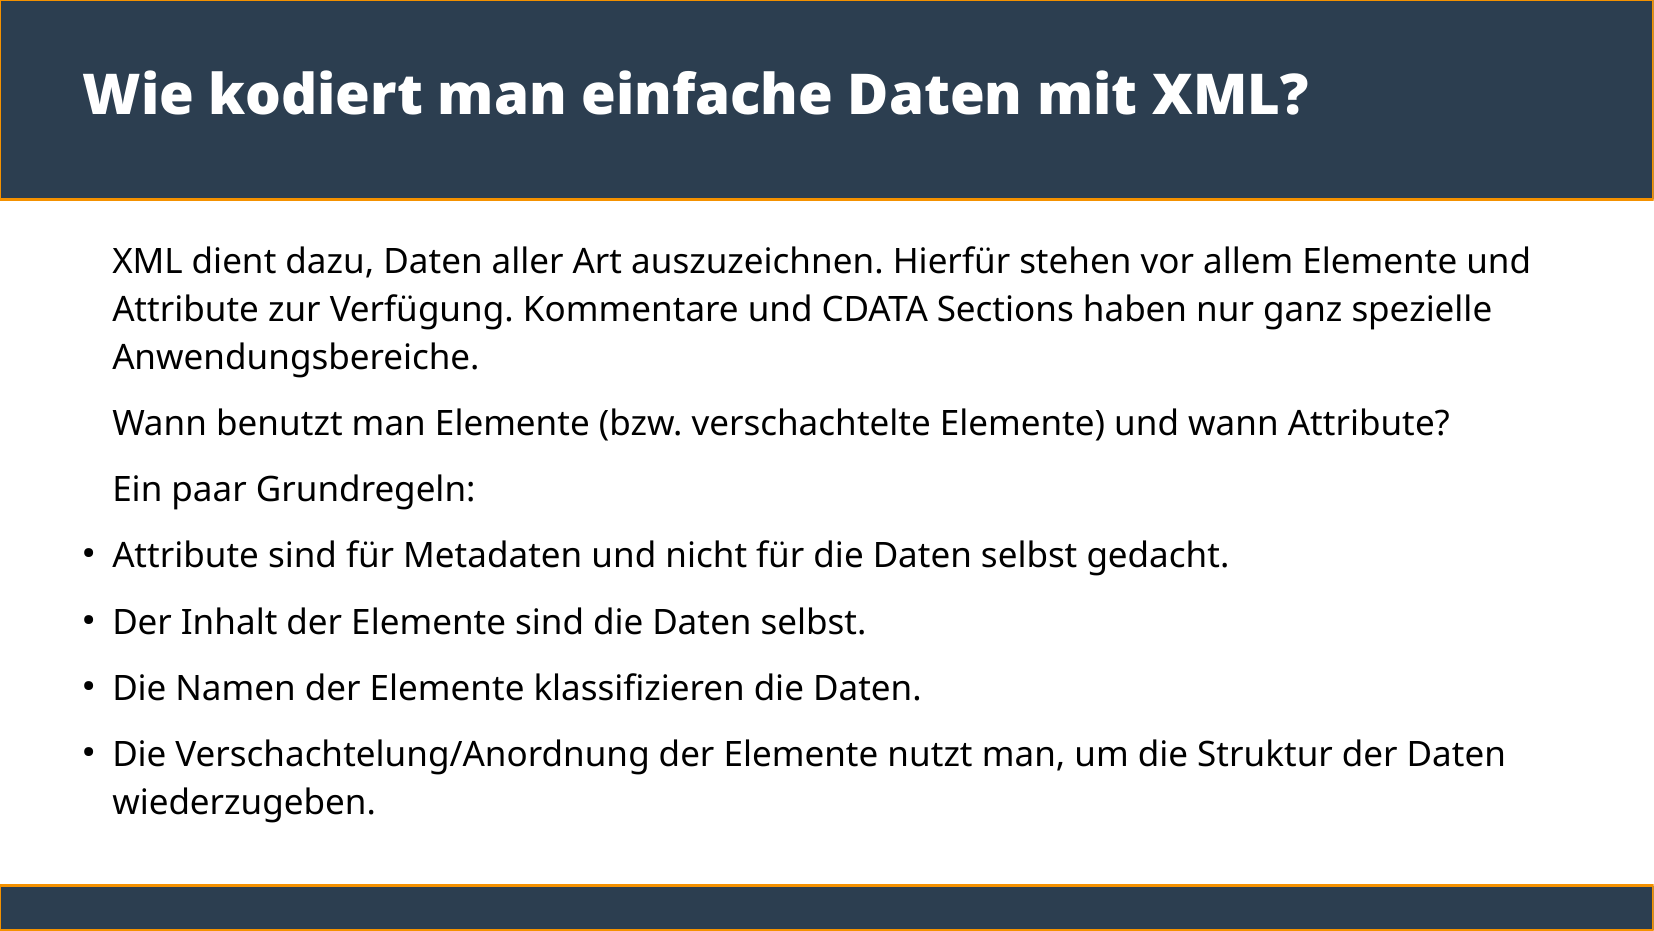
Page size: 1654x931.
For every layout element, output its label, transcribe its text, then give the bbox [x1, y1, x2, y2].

title Wie kodiert man einfache Daten mit XML? [82, 14, 1571, 171]
list XML dient dazu, Daten aller Art auszuzeichnen. Hierfür stehen vor allem Elemente und Attribute zur Verfügung. Kommentare und CDATA Sections haben nur ganz spezielle Anwendungsbereiche. Wann benutzt man Elemente (bzw. verschachtelte Elemente) und wann Attribute? Ein paar Grundregeln: Attribute sind für Metadaten und nicht für die Daten selbst gedacht. Der Inhalt der Elemente sind die Daten selbst. Die Namen der Elemente klassifizieren die Daten. Die Verschachtelung/Anordnung der Elemente nutzt man, um die Struktur der Daten wiederzugeben. [82, 236, 1563, 827]
